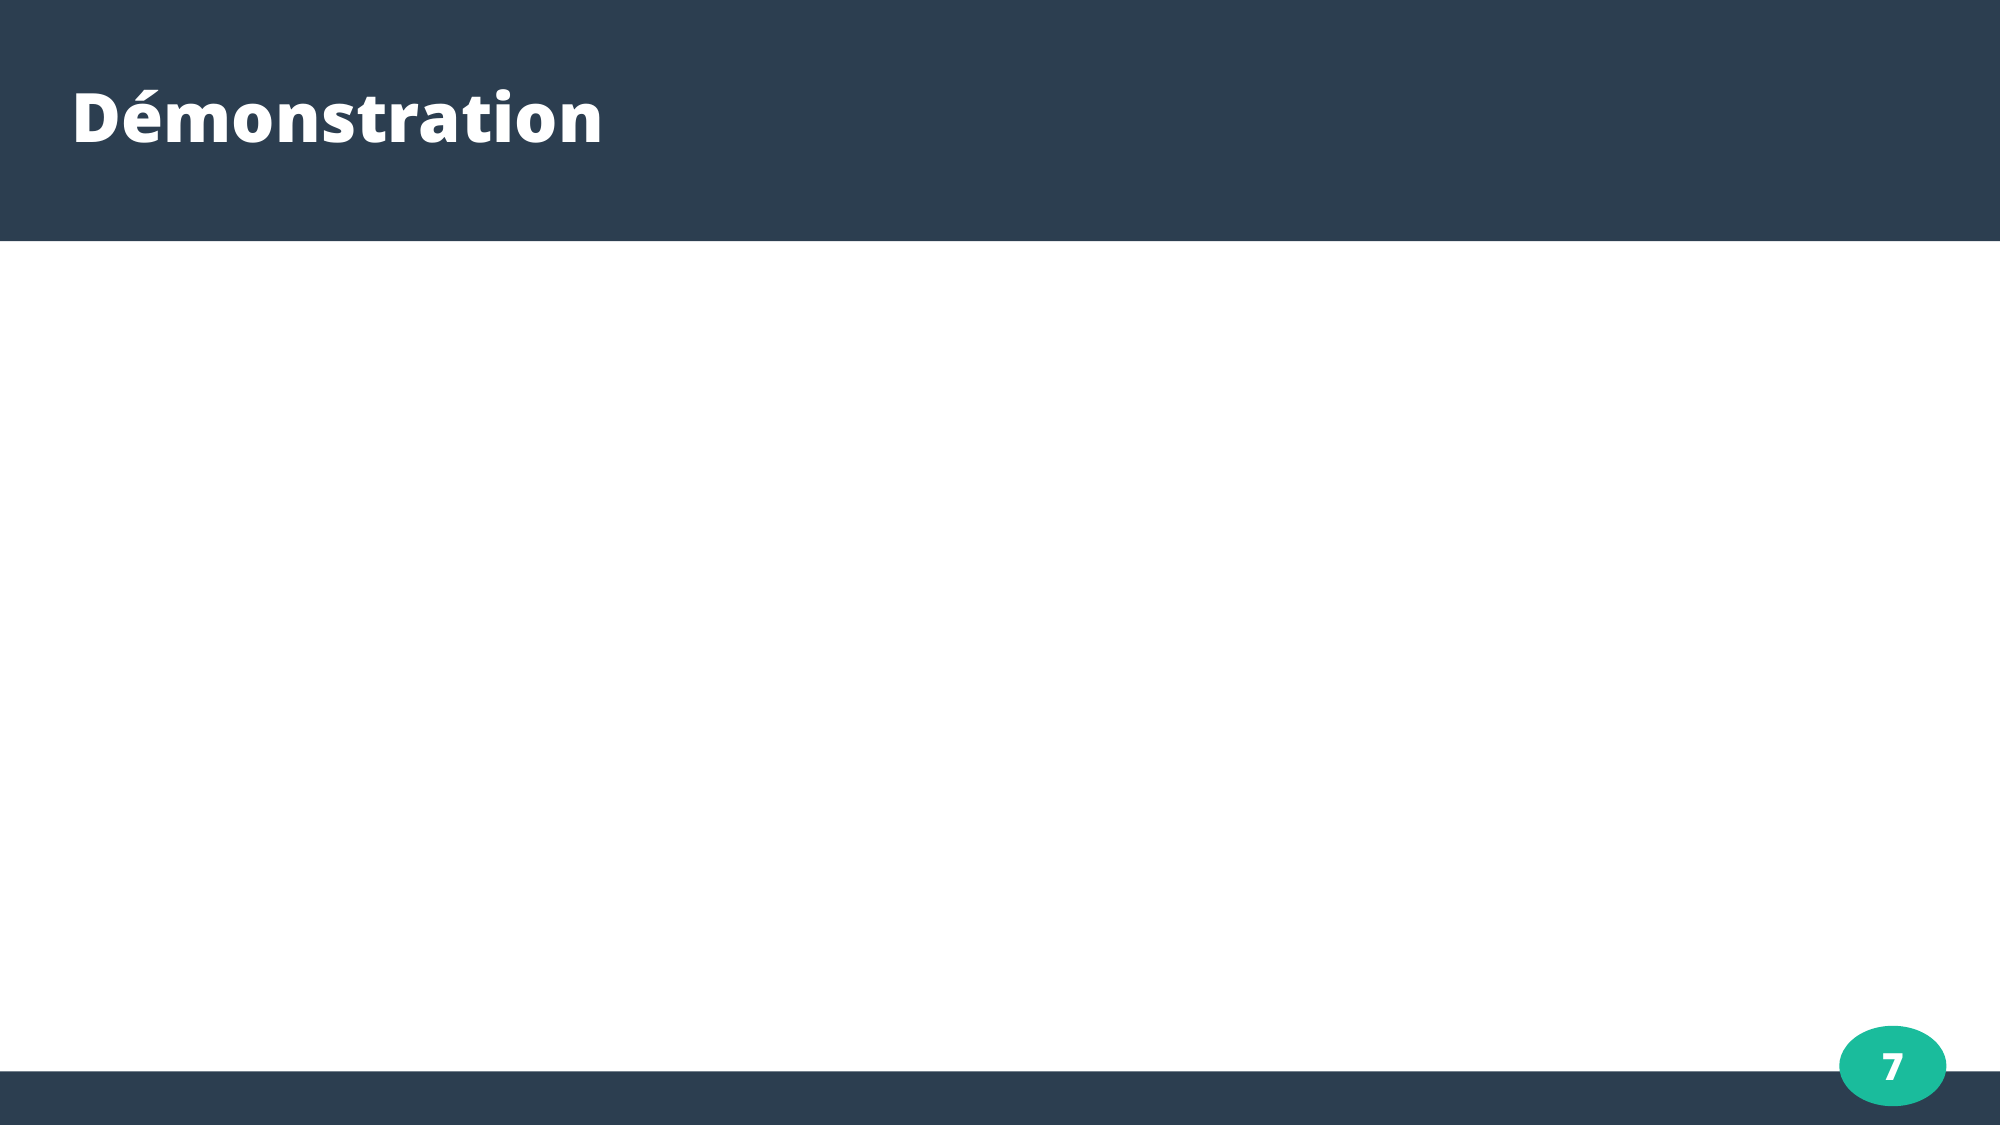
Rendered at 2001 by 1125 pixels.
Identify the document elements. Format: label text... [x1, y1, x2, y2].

title Démonstration [71, 44, 1929, 188]
